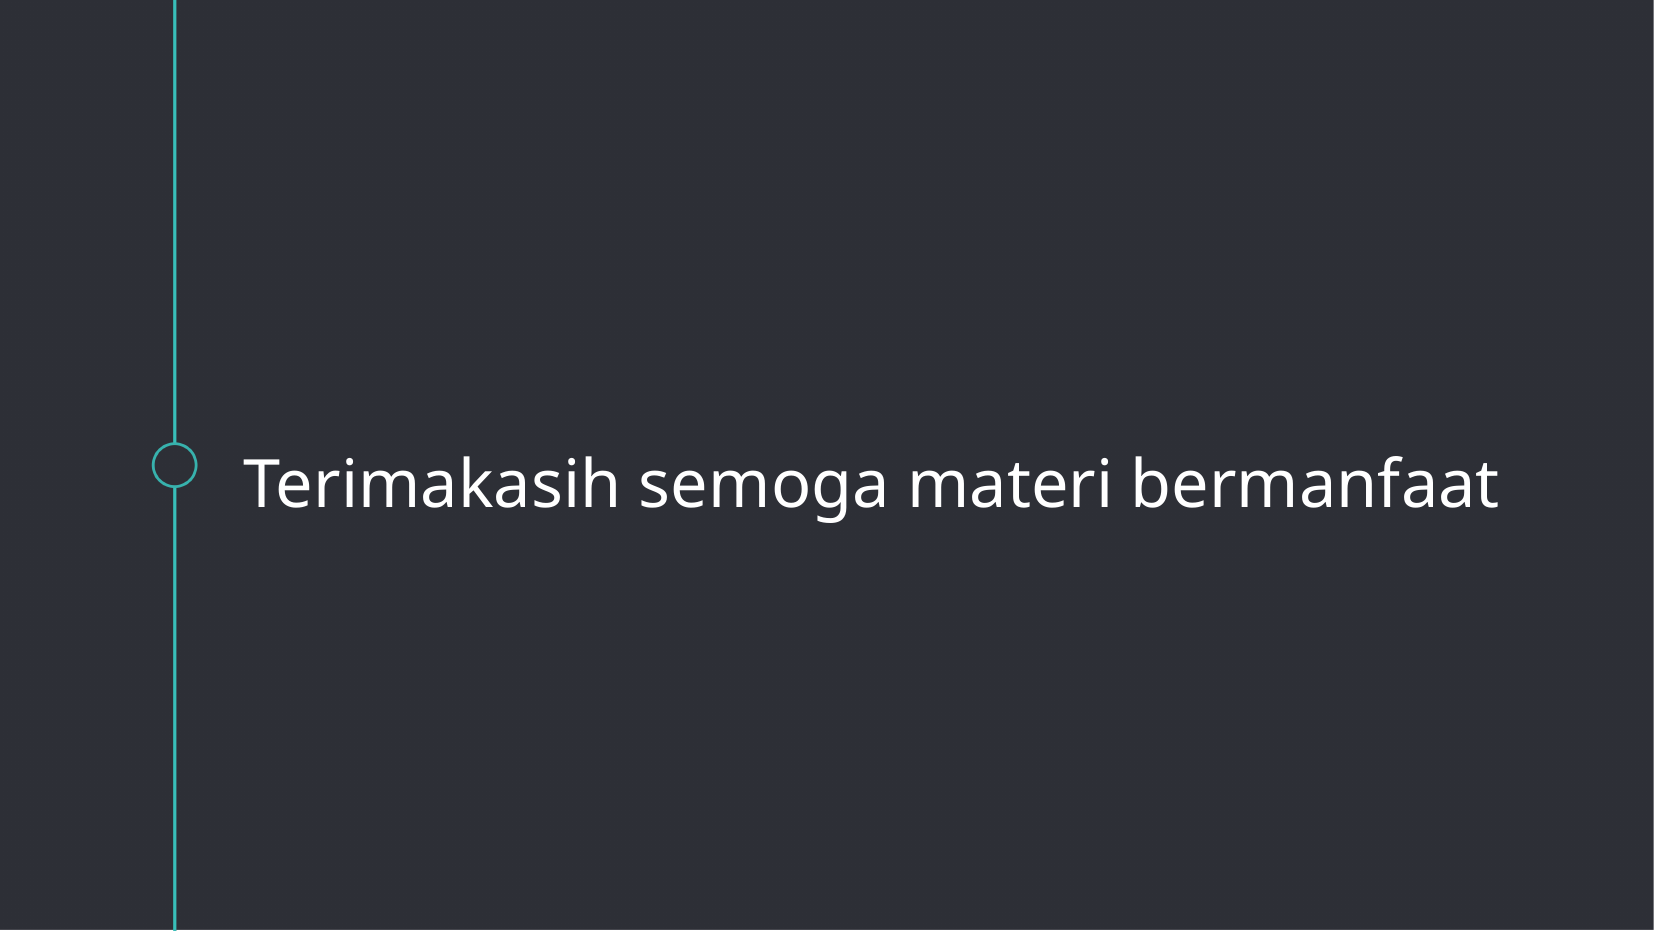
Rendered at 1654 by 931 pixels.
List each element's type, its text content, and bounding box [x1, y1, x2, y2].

picture [0, 0, 1654, 931]
text_box Terimakasih semoga materi bermanfaat [228, 429, 1374, 511]
